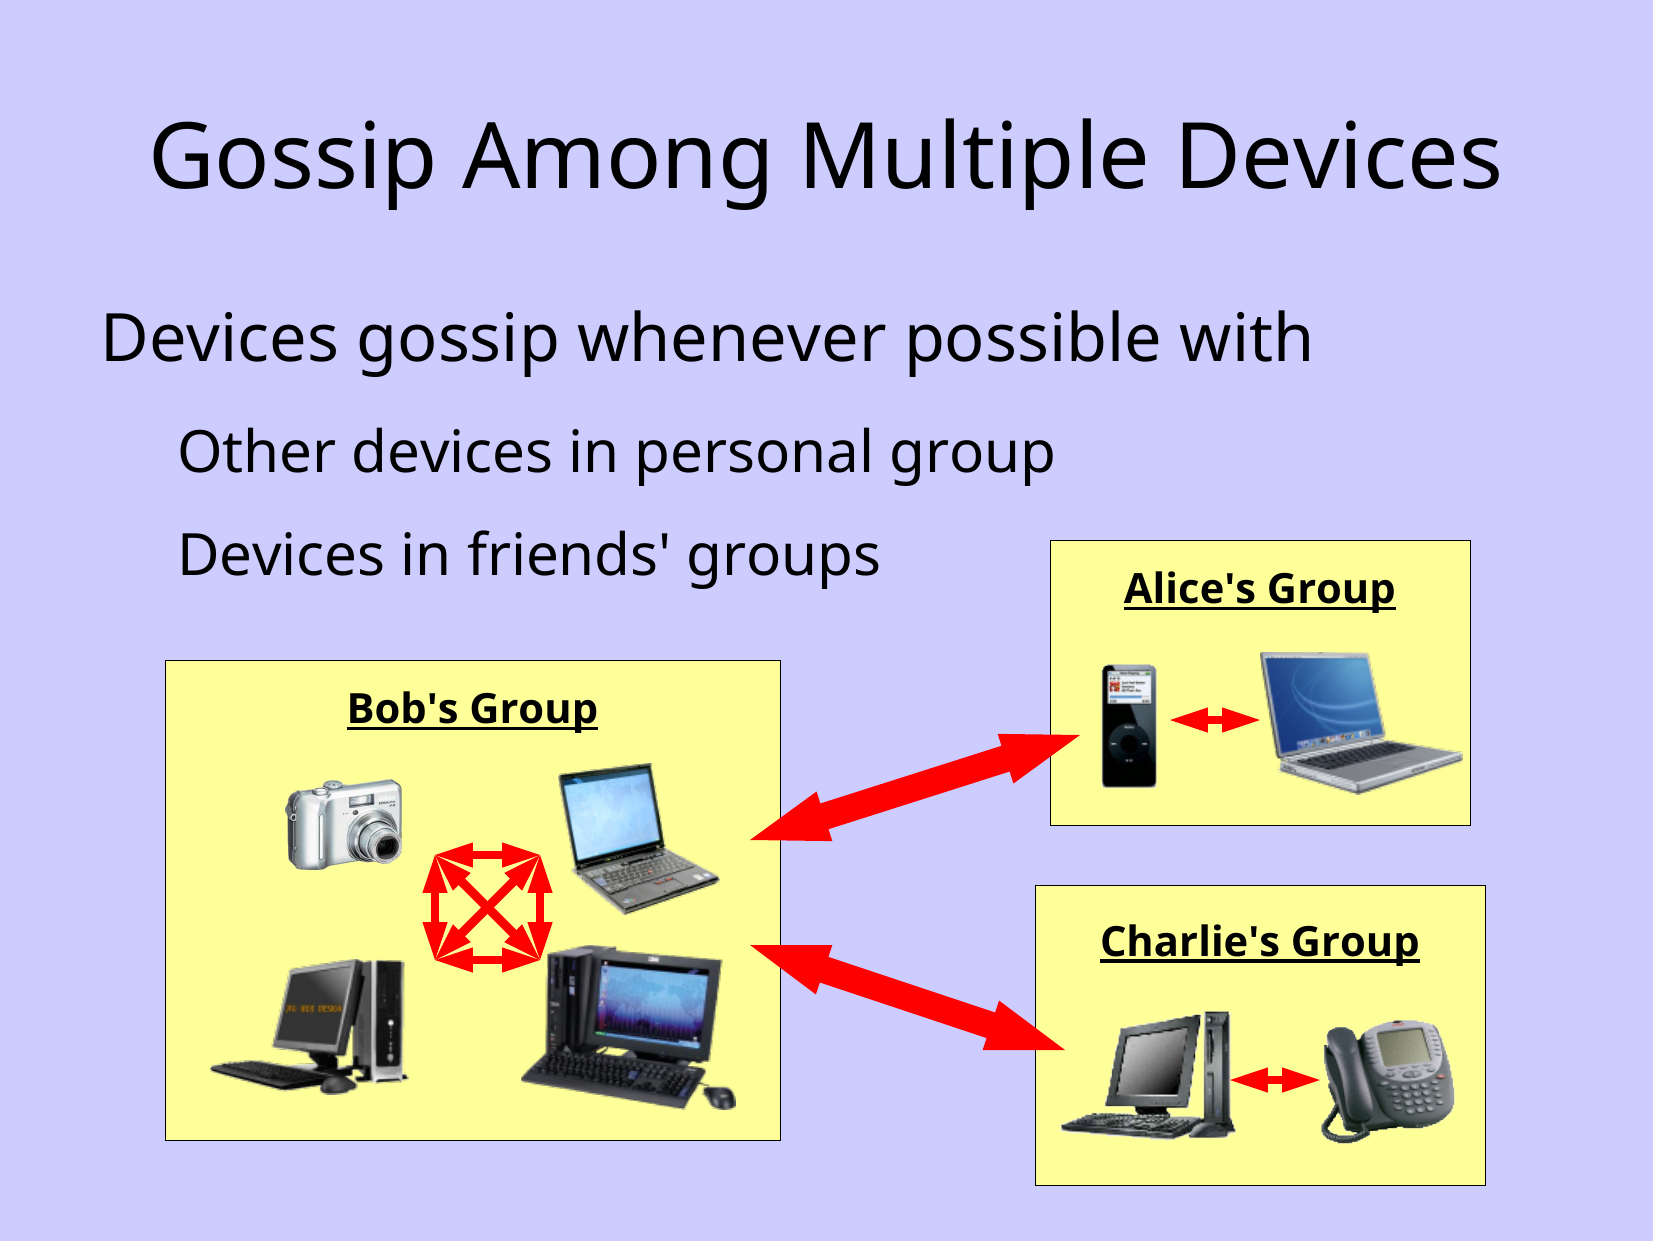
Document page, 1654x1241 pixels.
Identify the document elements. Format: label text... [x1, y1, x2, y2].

text_box [1035, 885, 1486, 904]
title Gossip Among Multiple Devices [82, 49, 1571, 257]
picture [521, 945, 736, 1111]
text_box [165, 736, 781, 1141]
text_box Bob's Group [165, 671, 781, 736]
text_box [1035, 968, 1486, 1186]
picture [558, 763, 721, 916]
picture [210, 959, 409, 1096]
list Devices gossip whenever possible with Other devices in personal group Devices in friends' groups [82, 290, 1571, 586]
picture [1260, 652, 1463, 796]
text_box Alice's Group [1050, 551, 1471, 616]
picture [285, 779, 402, 871]
text_box [165, 660, 781, 671]
picture [1095, 659, 1165, 796]
text_box [1050, 616, 1471, 826]
picture [1050, 1005, 1246, 1156]
picture [1320, 1019, 1456, 1145]
text_box [1050, 540, 1471, 551]
text_box Charlie's Group [1035, 904, 1486, 968]
